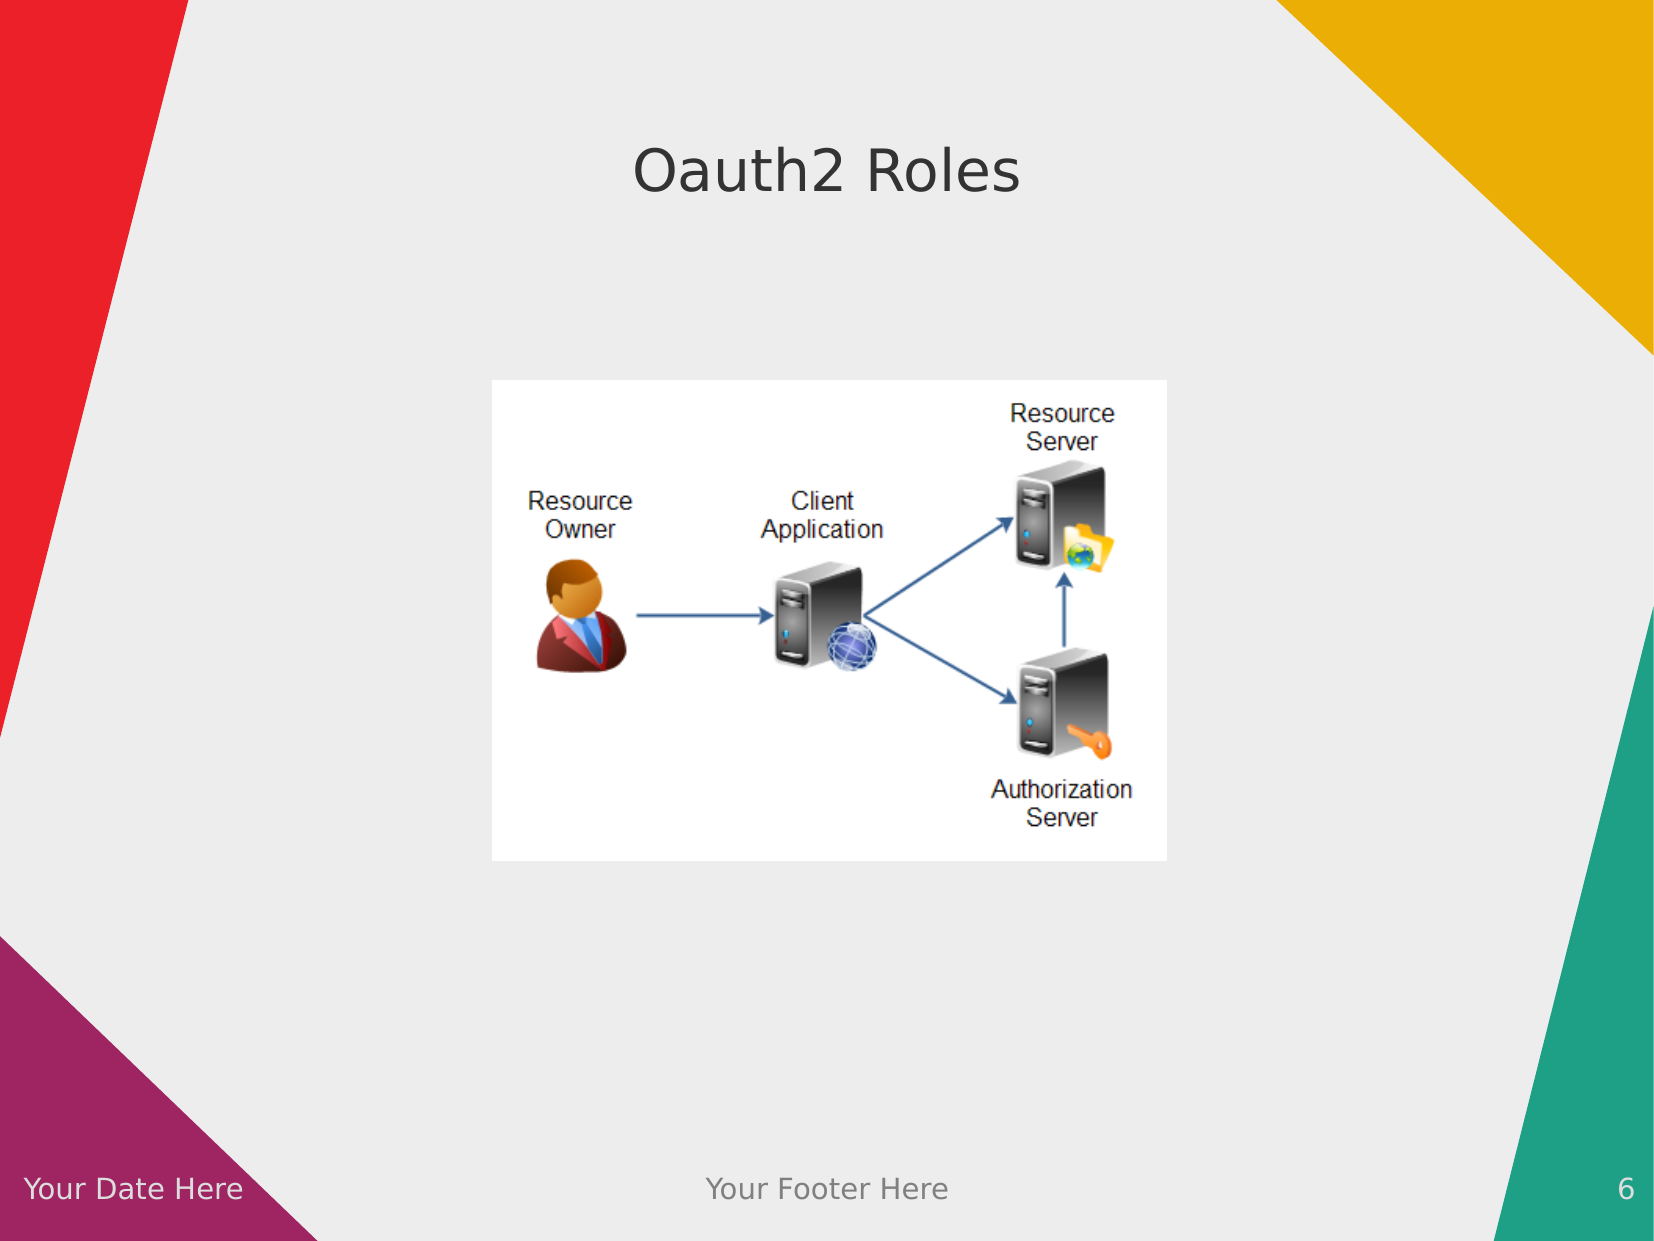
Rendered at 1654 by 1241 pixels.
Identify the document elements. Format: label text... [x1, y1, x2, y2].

title Oauth2 Roles [114, 73, 1539, 271]
picture [492, 380, 1167, 861]
